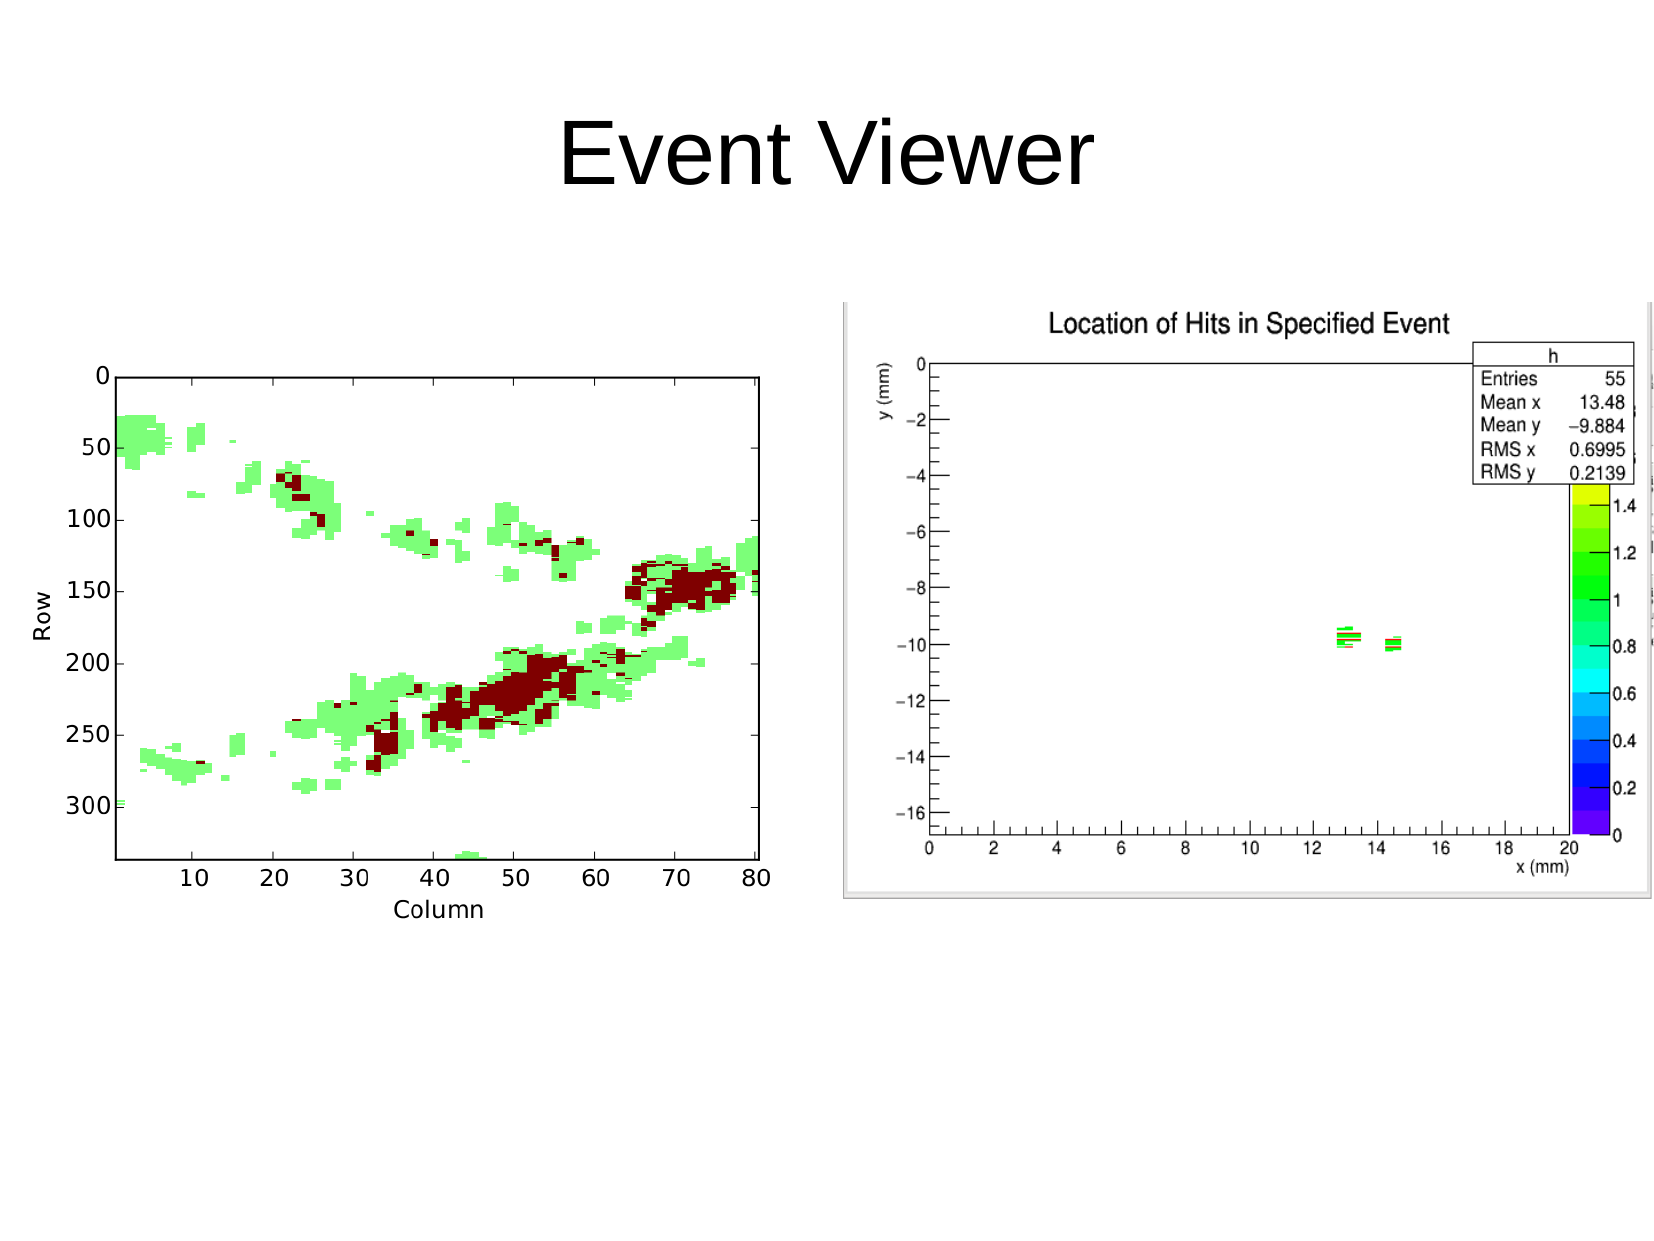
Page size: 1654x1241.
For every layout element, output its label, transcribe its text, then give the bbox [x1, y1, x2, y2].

picture [0, 360, 781, 928]
title Event Viewer [82, 49, 1571, 257]
picture [843, 302, 1654, 899]
